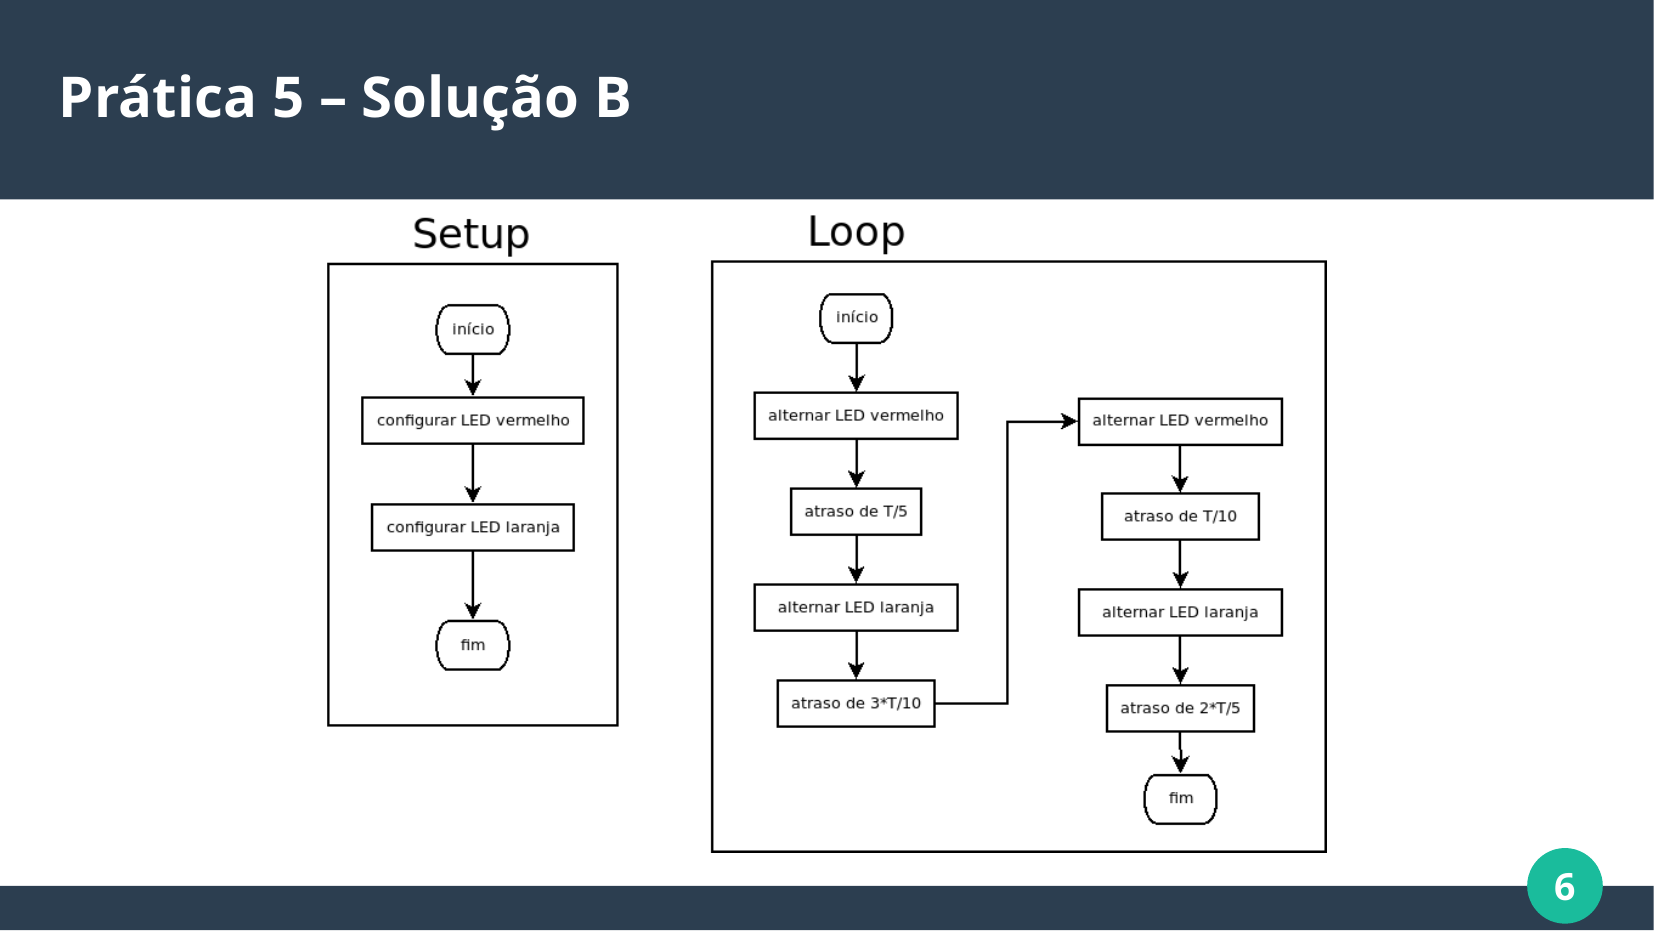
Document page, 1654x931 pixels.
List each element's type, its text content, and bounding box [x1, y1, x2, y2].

title Prática 5 – Solução B [59, 37, 1595, 155]
picture [326, 207, 1327, 853]
